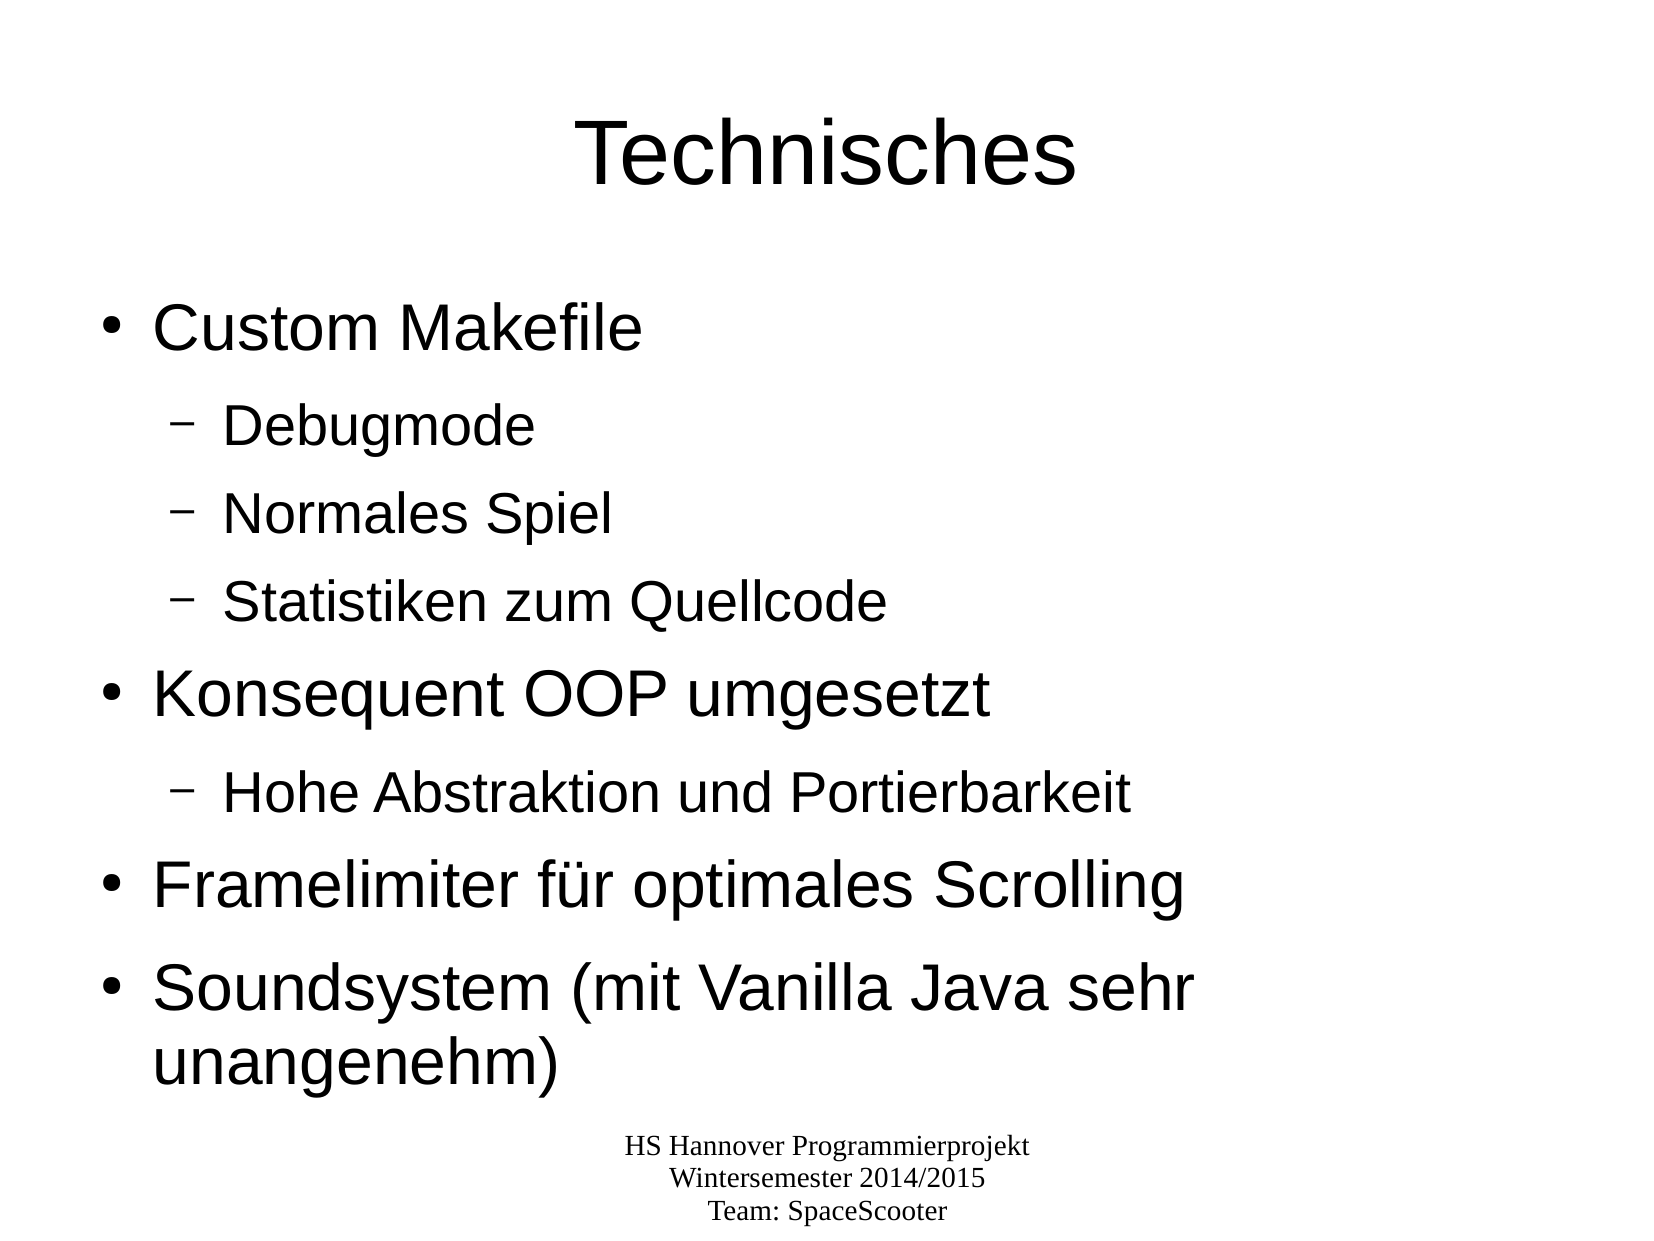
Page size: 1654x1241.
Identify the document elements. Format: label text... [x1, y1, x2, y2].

list Custom Makefile Debugmode Normales Spiel Statistiken zum Quellcode Konsequent OOP umgesetzt Hohe Abstraktion und Portierbarkeit Framelimiter für optimales Scrolling Soundsystem (mit Vanilla Java sehr unangenehm) [82, 290, 1538, 1099]
title Technisches [82, 49, 1571, 257]
